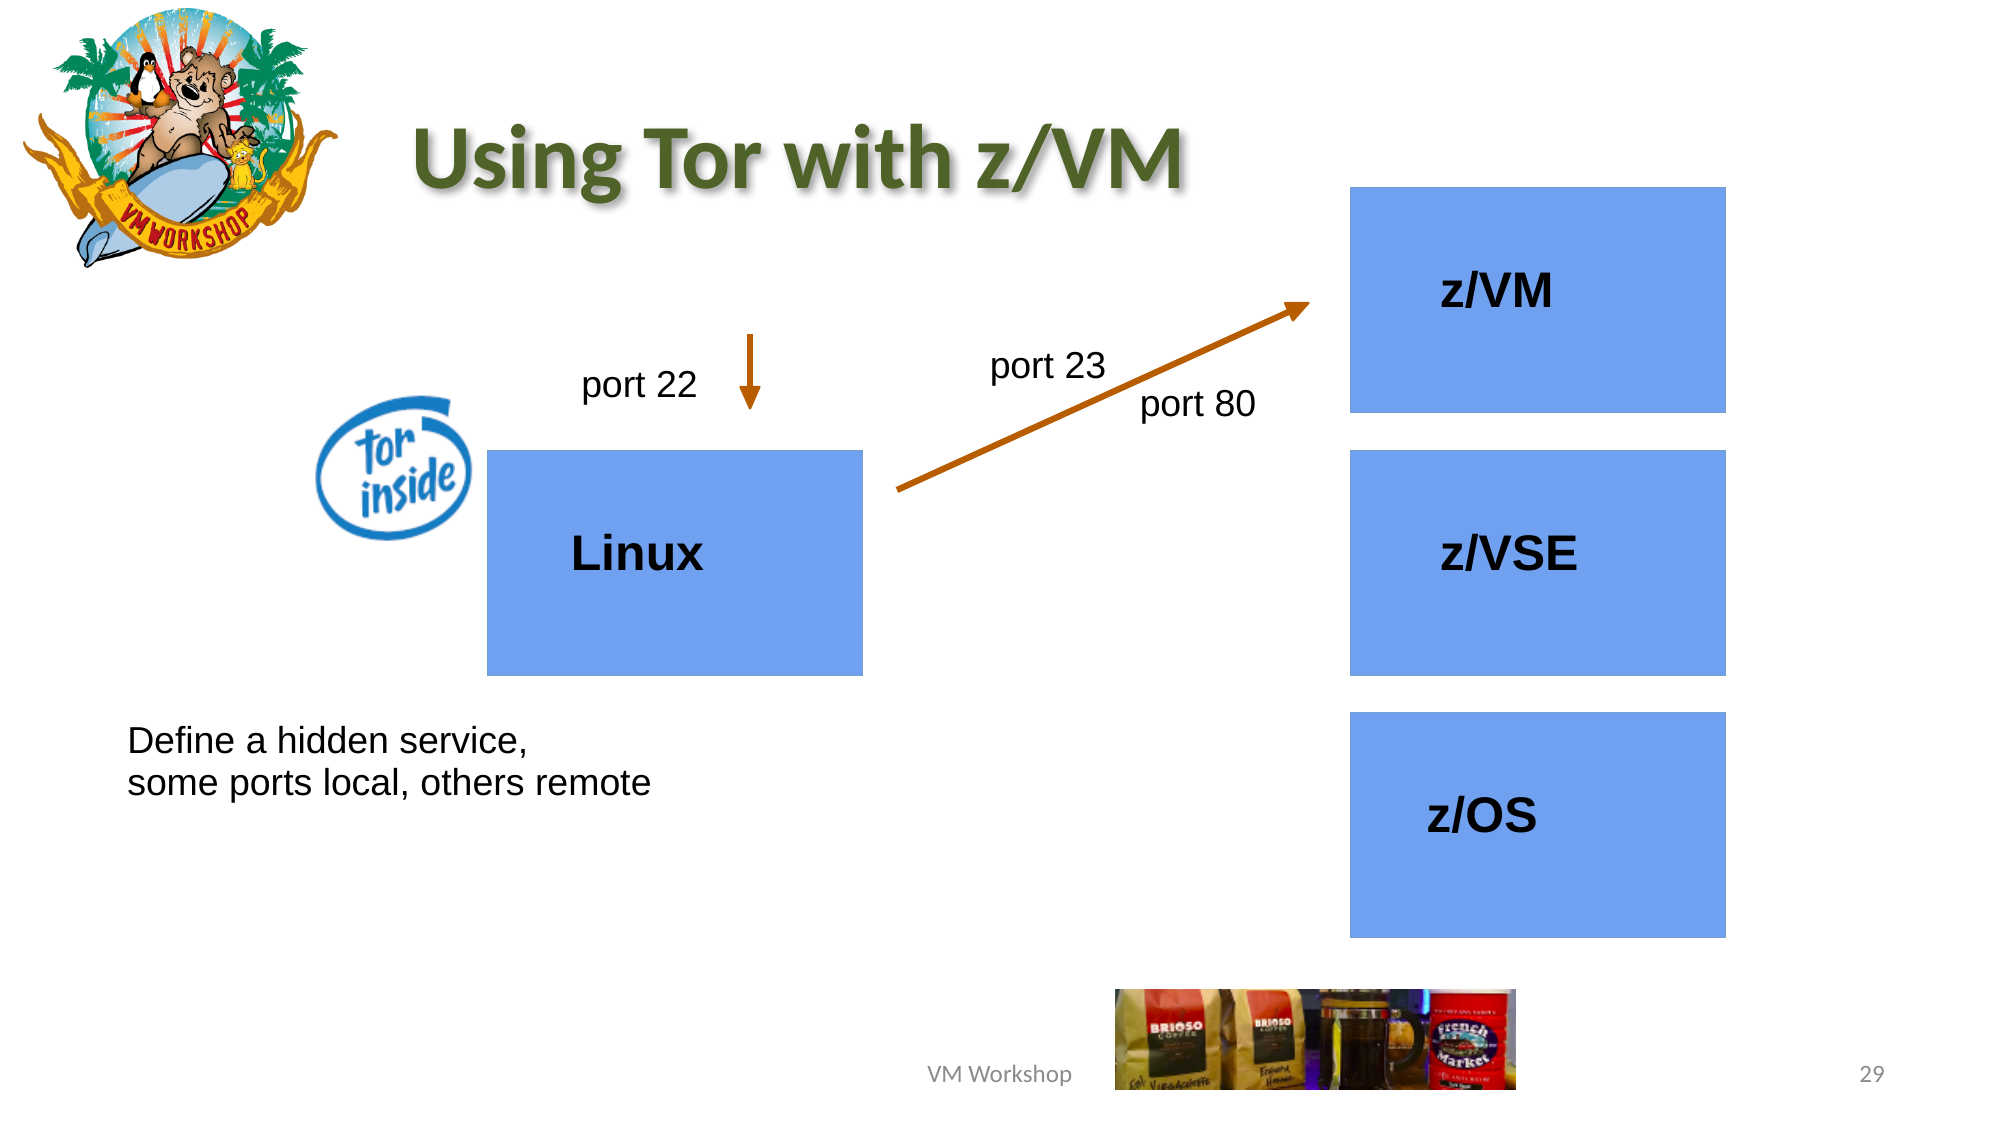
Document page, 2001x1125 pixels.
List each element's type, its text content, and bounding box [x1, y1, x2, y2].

text_box [1350, 187, 1726, 413]
picture [300, 374, 488, 563]
title Using Tor with z/VM [396, 58, 1926, 246]
text_box port 22 [566, 355, 751, 413]
text_box z/VSE [1425, 505, 1657, 601]
picture [23, 8, 338, 269]
text_box [1350, 712, 1726, 938]
text_box port 80 [1125, 375, 1313, 432]
picture [1115, 989, 1516, 1090]
text_box Define a hidden service, some ports local, others remote [112, 712, 863, 1013]
text_box port 23 [975, 337, 1163, 395]
text_box [1350, 450, 1726, 676]
text_box Linux [556, 505, 788, 601]
text_box z/OS [1411, 768, 1644, 863]
text_box [487, 450, 863, 676]
text_box z/VM [1425, 243, 1657, 338]
